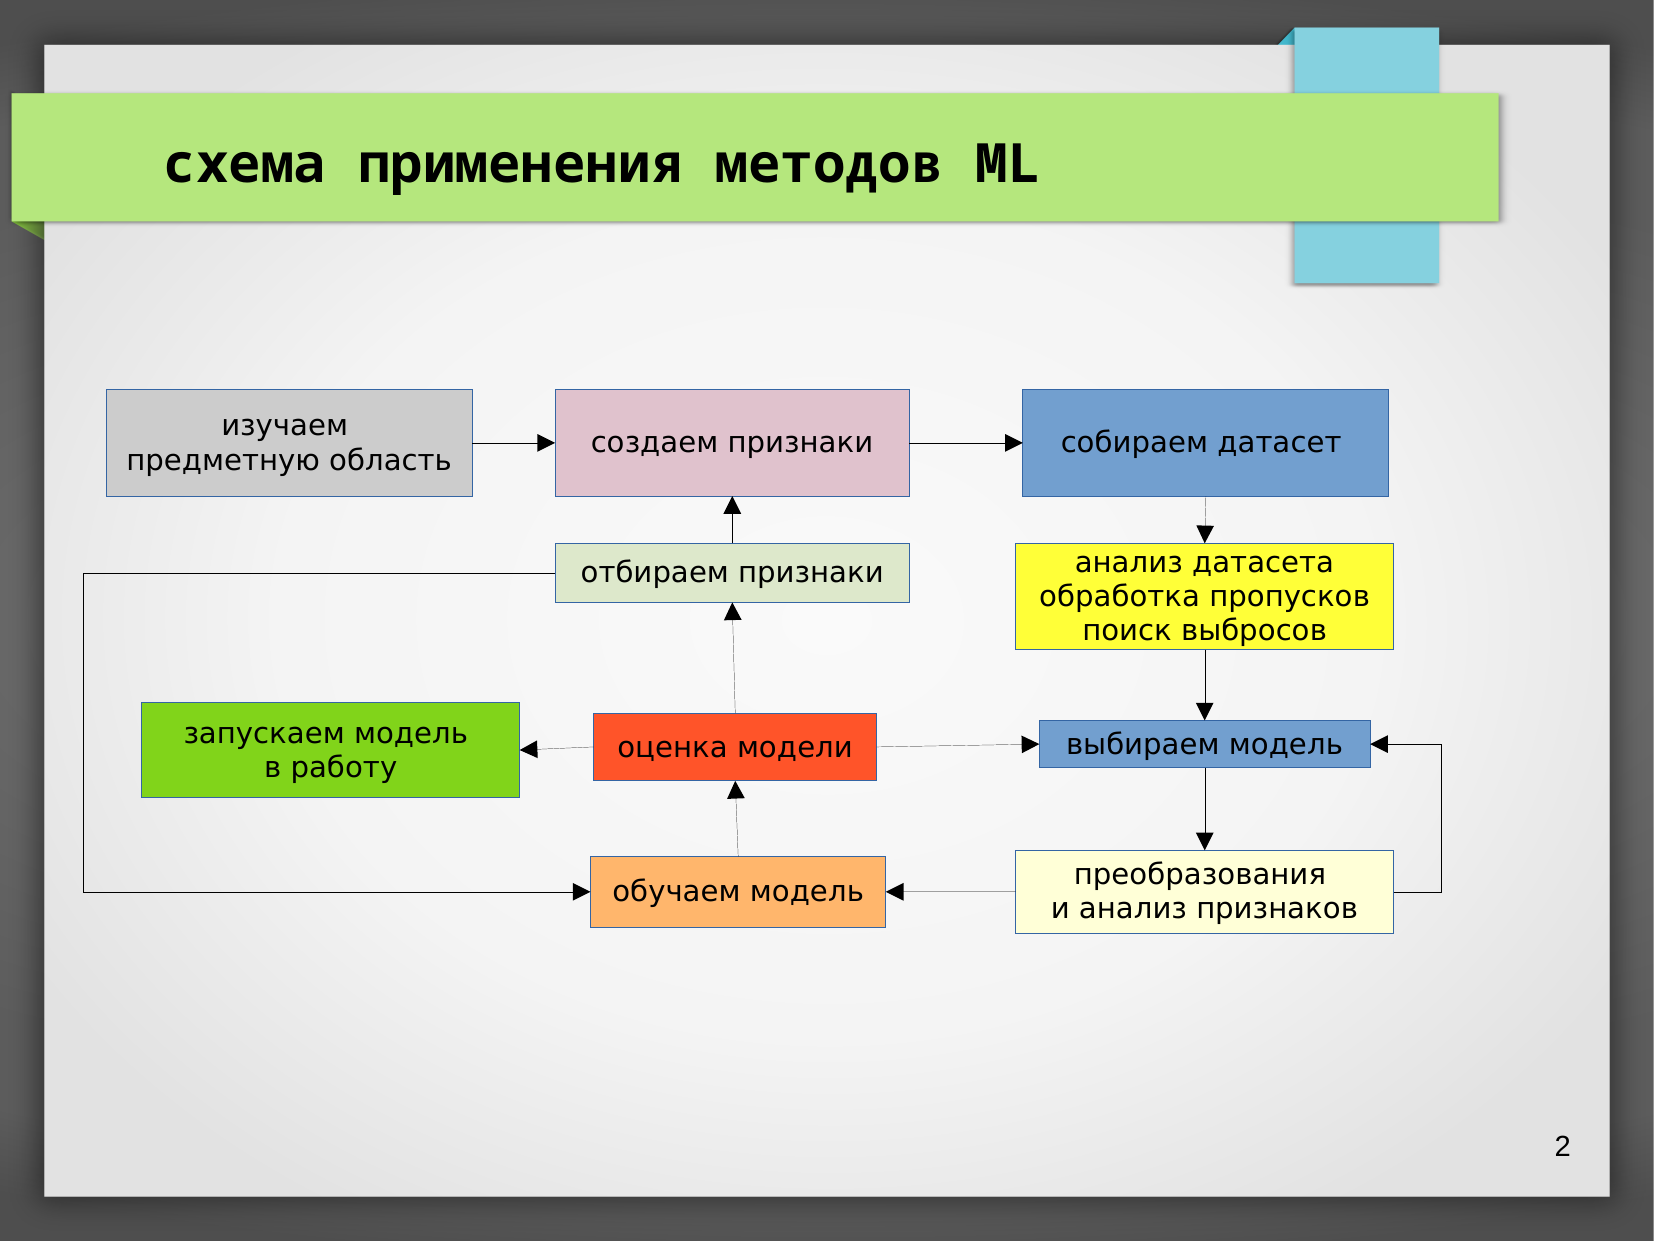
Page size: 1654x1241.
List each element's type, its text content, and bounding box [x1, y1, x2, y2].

text_box собираем датасет [1022, 389, 1389, 497]
text_box анализ датасета обработка пропусков поиск выбросов [1015, 543, 1394, 650]
text_box изучаем предметную область [106, 389, 473, 497]
picture [0, 0, 1654, 1241]
text_box создаем признаки [555, 389, 910, 497]
text_box обучаем модель [590, 856, 886, 928]
text_box запускаем модель в работу [141, 702, 520, 798]
text_box оценка модели [593, 713, 877, 781]
text_box преобразования и анализ признаков [1015, 850, 1394, 934]
text_box отбираем признаки [555, 543, 910, 603]
text_box выбираем модель [1039, 720, 1371, 768]
title схема применения методов ML [23, 121, 1182, 201]
